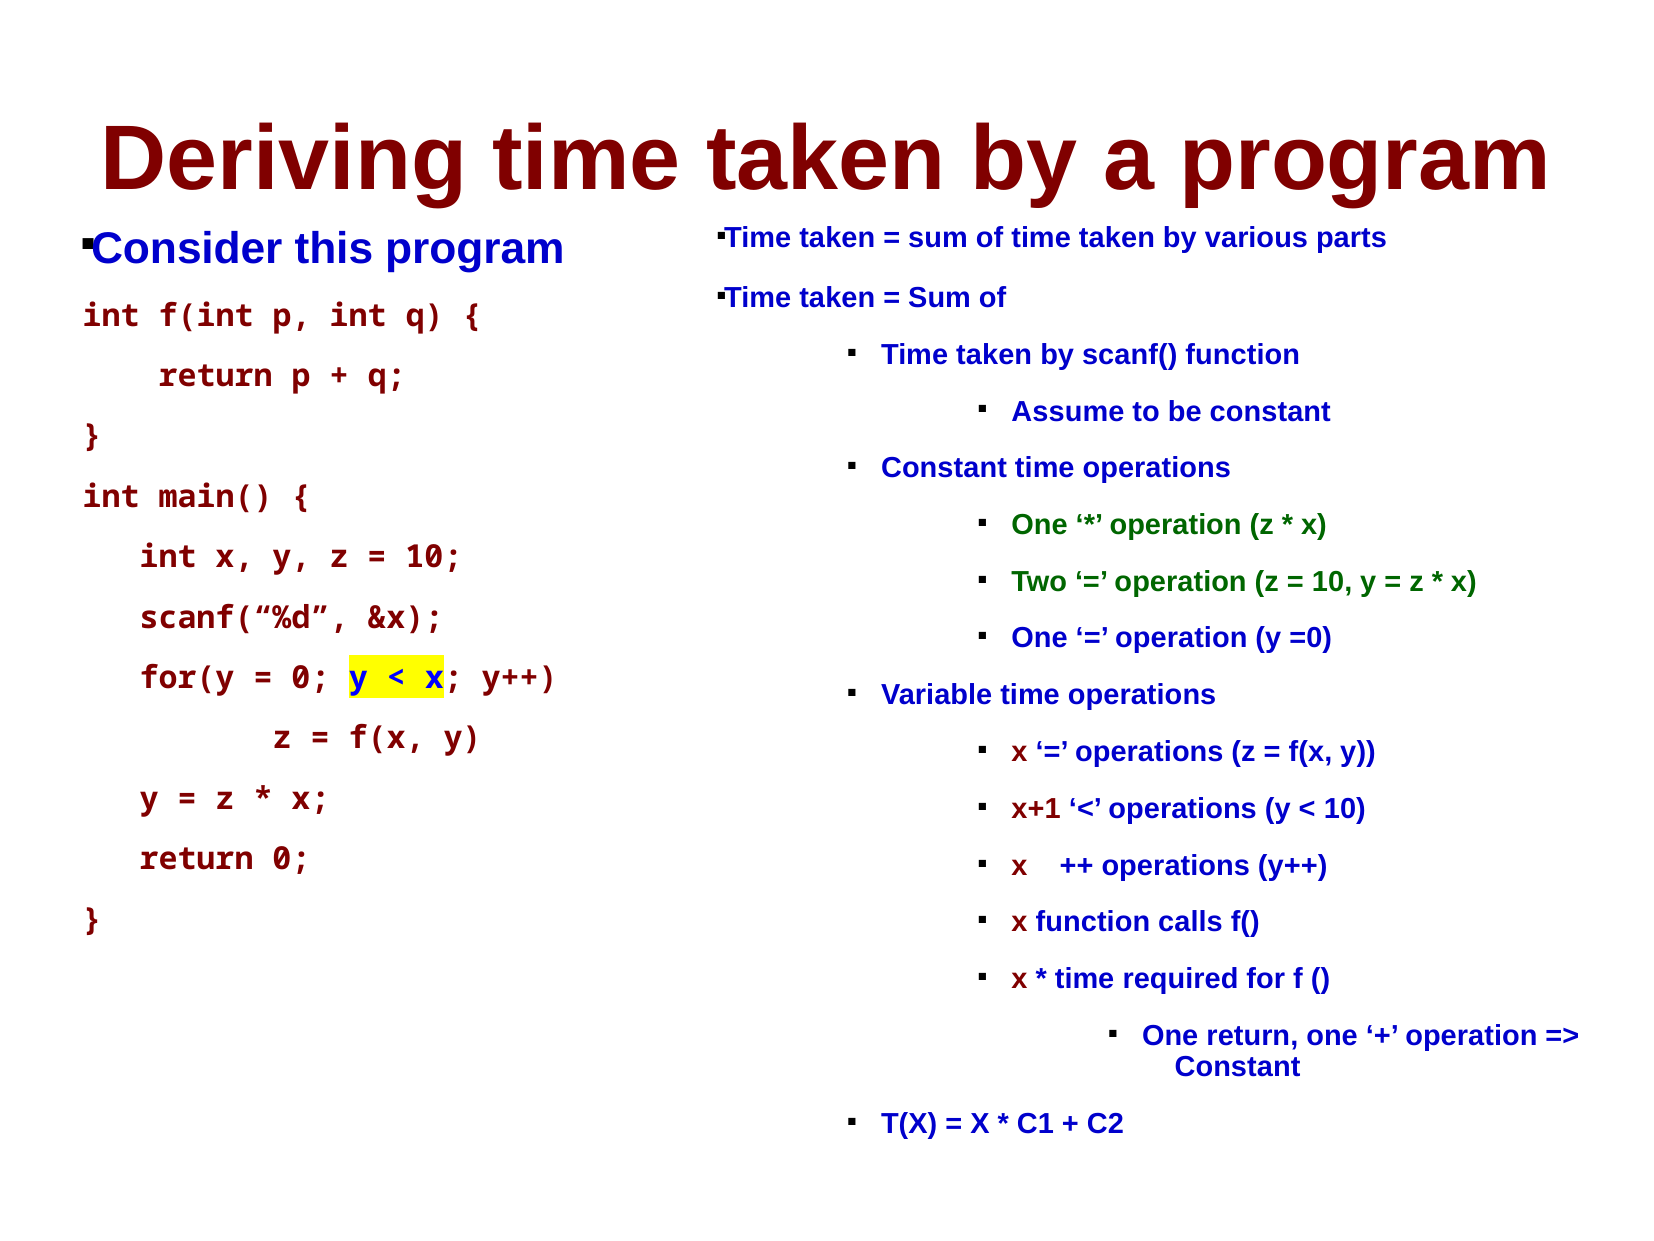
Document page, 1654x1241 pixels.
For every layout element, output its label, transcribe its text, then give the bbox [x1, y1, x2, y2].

list Time taken = sum of time taken by various parts Time taken = Sum of Time taken by scanf() function Assume to be constant Constant time operations One ‘*’ operation (z * x) Two ‘=’ operation (z = 10, y = z * x) One ‘=’ operation (y =0) Variable time operations x ‘=’ operations (z = f(x, y)) x+1 ‘<’ operations (y < 10) x ++ operations (y++) x function calls f() x * time required for f () One return, one ‘+’ operation => Constant T(X) = X * C1 + C2 [717, 218, 1654, 1146]
title Deriving time taken by a program [82, 49, 1571, 218]
list Consider this program int f(int p, int q) { return p + q; } int main() { int x, y, z = 10; scanf(“%d”, &x); for(y = 0; y < x; y++) z = f(x, y) y = z * x; return 0; } [82, 218, 717, 939]
